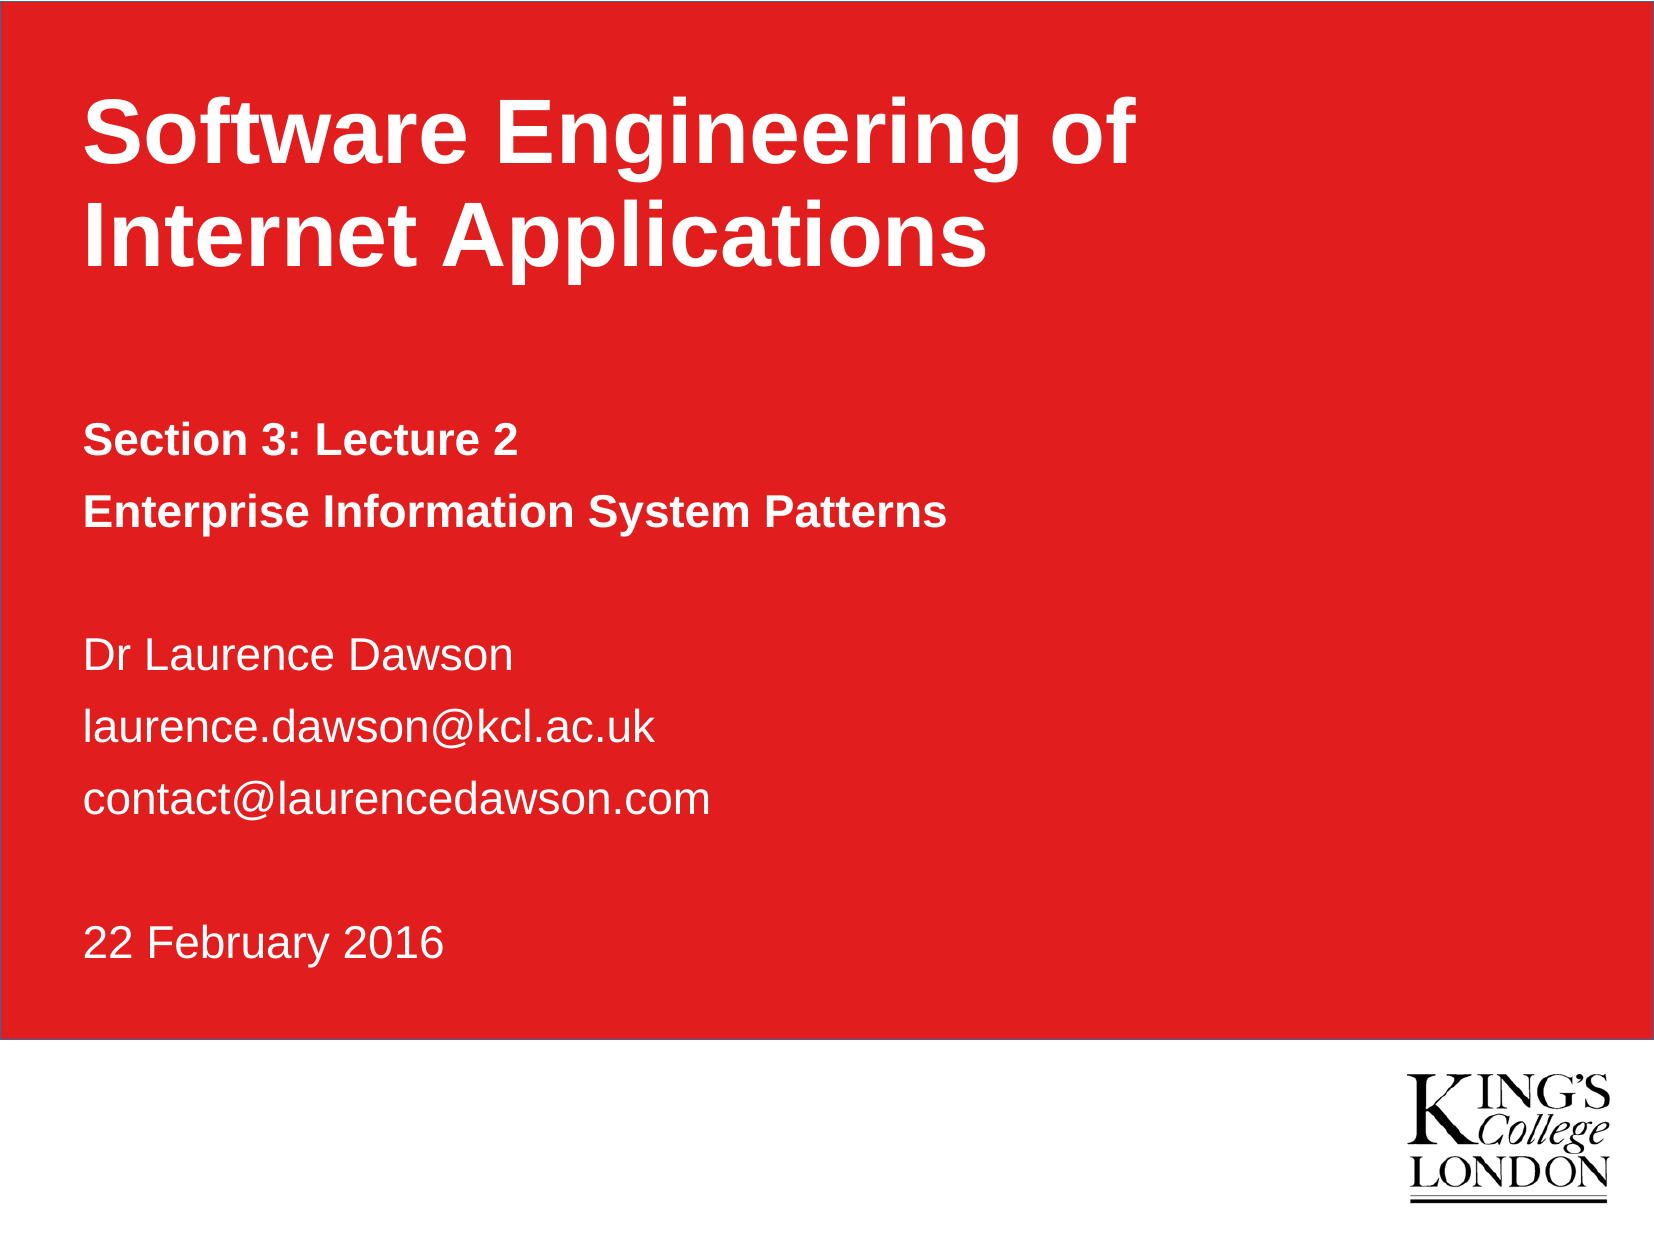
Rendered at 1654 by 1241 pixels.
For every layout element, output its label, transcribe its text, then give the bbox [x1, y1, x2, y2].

title Software Engineering of Internet Applications [82, 59, 1571, 308]
list Section 3: Lecture 2 Enterprise Information System Patterns Dr Laurence Dawson laurence.dawson@kcl.ac.uk contact@laurencedawson.com 22 February 2016 [82, 413, 1571, 969]
picture [1405, 1063, 1619, 1217]
